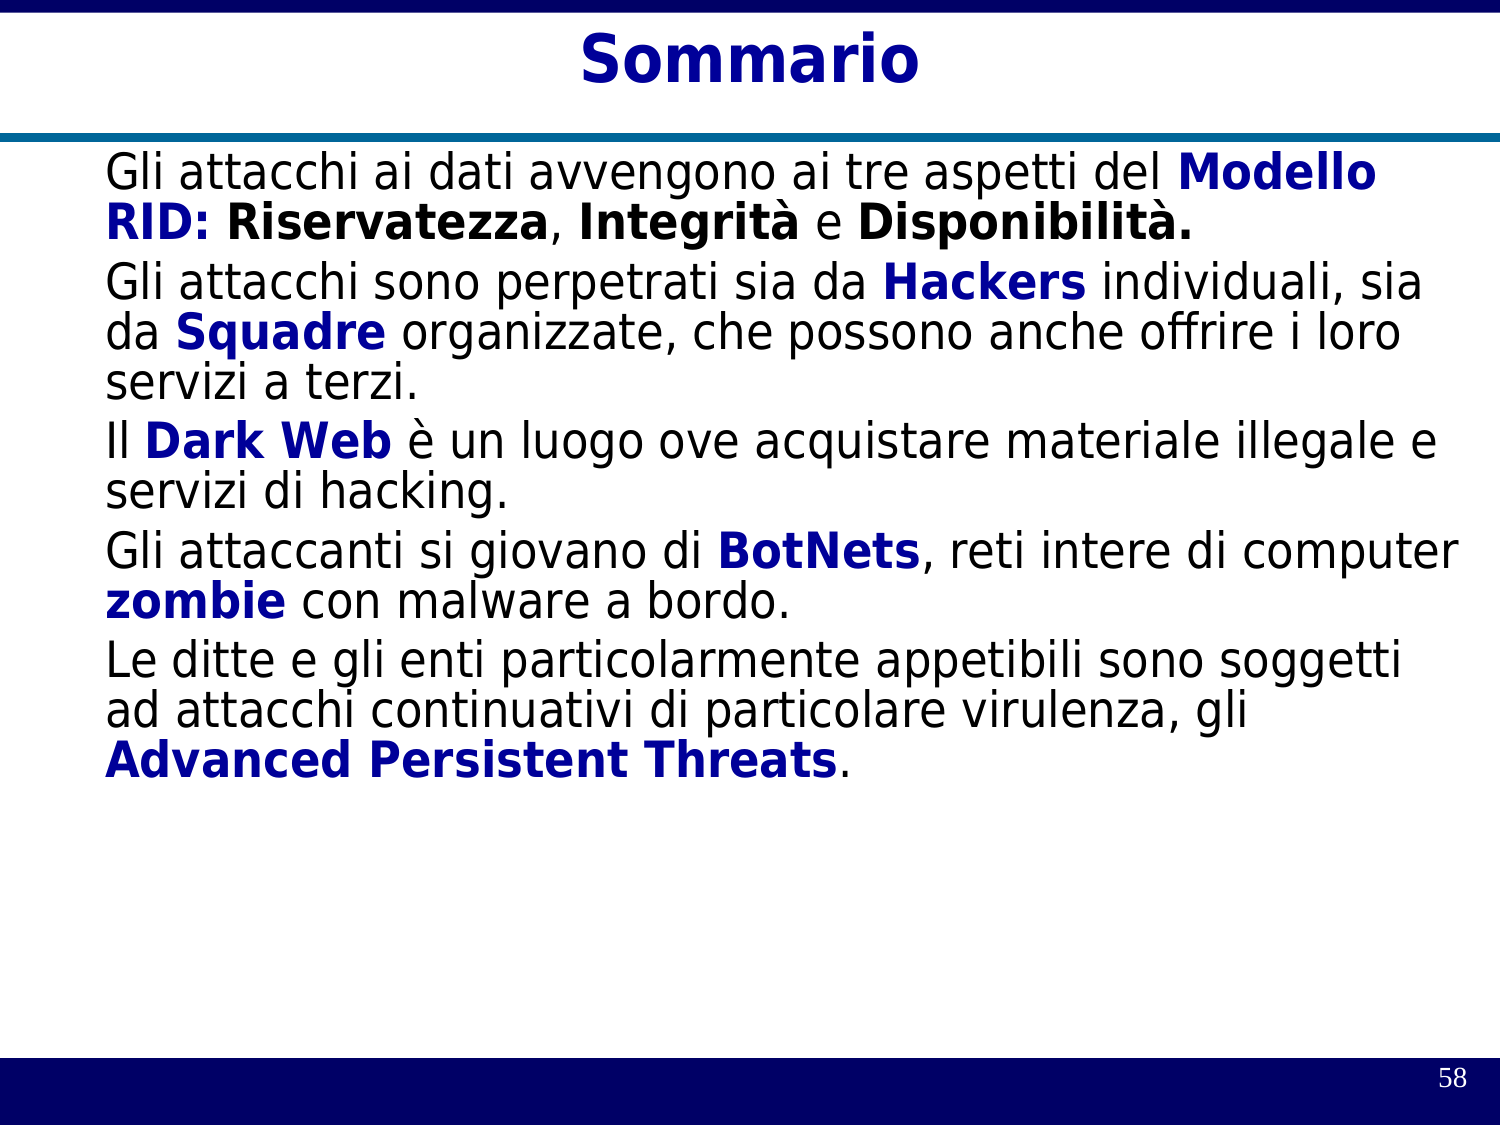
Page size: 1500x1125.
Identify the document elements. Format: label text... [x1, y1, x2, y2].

list Gli attacchi ai dati avvengono ai tre aspetti del Modello RID: Riservatezza, Integrità e Disponibilità. Gli attacchi sono perpetrati sia da Hackers individuali, sia da Squadre organizzate, che possono anche offrire i loro servizi a terzi. Il Dark Web è un luogo ove acquistare materiale illegale e servizi di hacking. Gli attaccanti si giovano di BotNets, reti intere di computer zombie con malware a bordo. Le ditte e gli enti particolarmente appetibili sono soggetti ad attacchi continuativi di particolare virulenza, gli Advanced Persistent Threats. [30, 149, 1471, 1021]
title Sommario [30, 0, 1471, 126]
